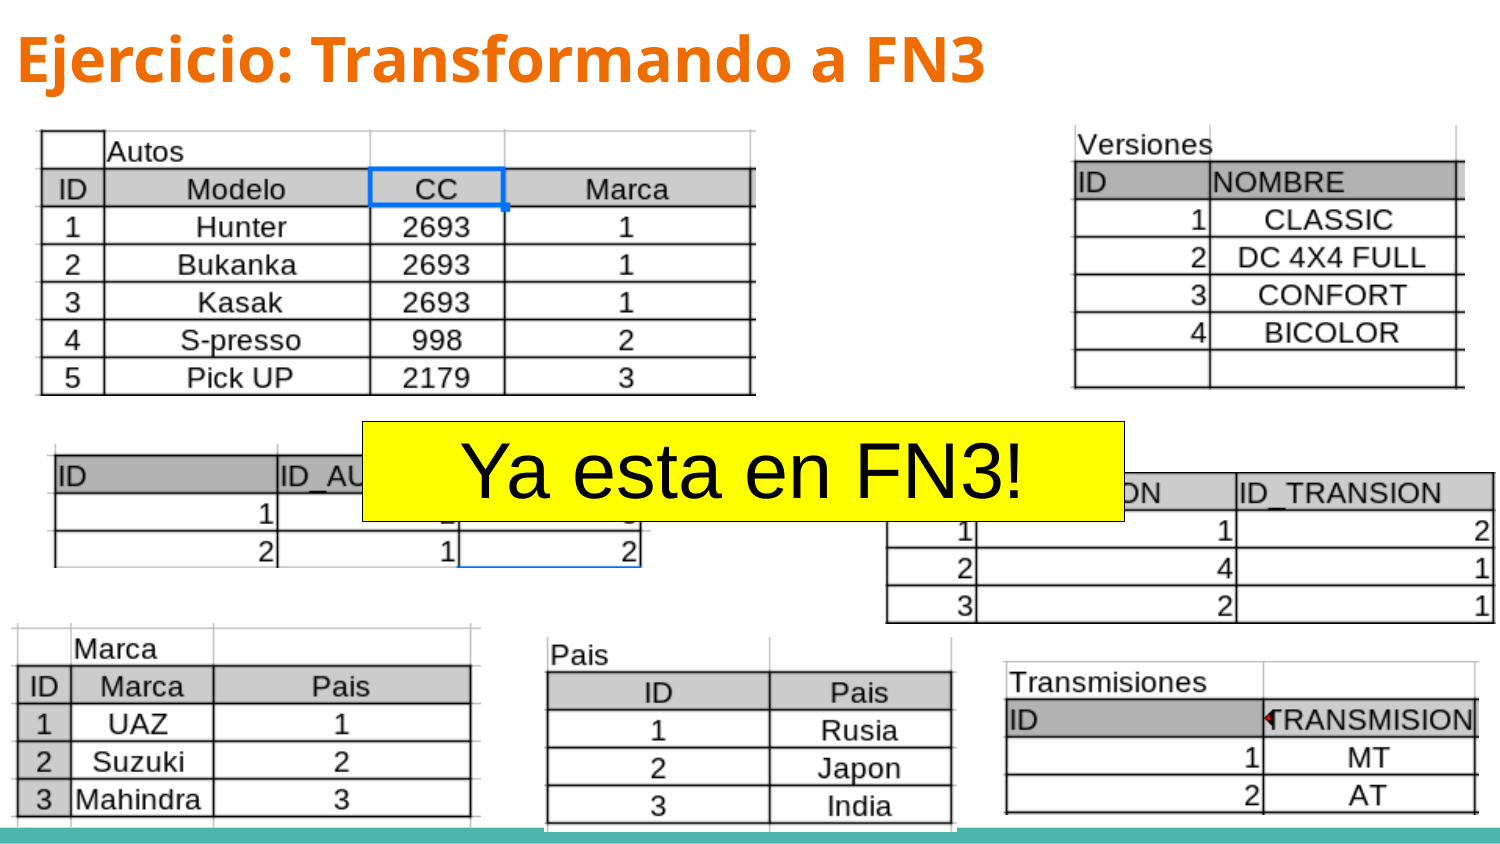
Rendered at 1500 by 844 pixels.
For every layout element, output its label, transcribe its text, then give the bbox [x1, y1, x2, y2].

picture [11, 623, 481, 827]
picture [1003, 661, 1479, 815]
picture [885, 472, 1496, 624]
table_header Ya esta en FN3! [363, 422, 1124, 521]
picture [544, 637, 957, 832]
picture [35, 129, 756, 396]
picture [1070, 125, 1465, 390]
title Ejercicio: Transformando a FN3 [0, 0, 1398, 116]
picture [47, 444, 651, 568]
